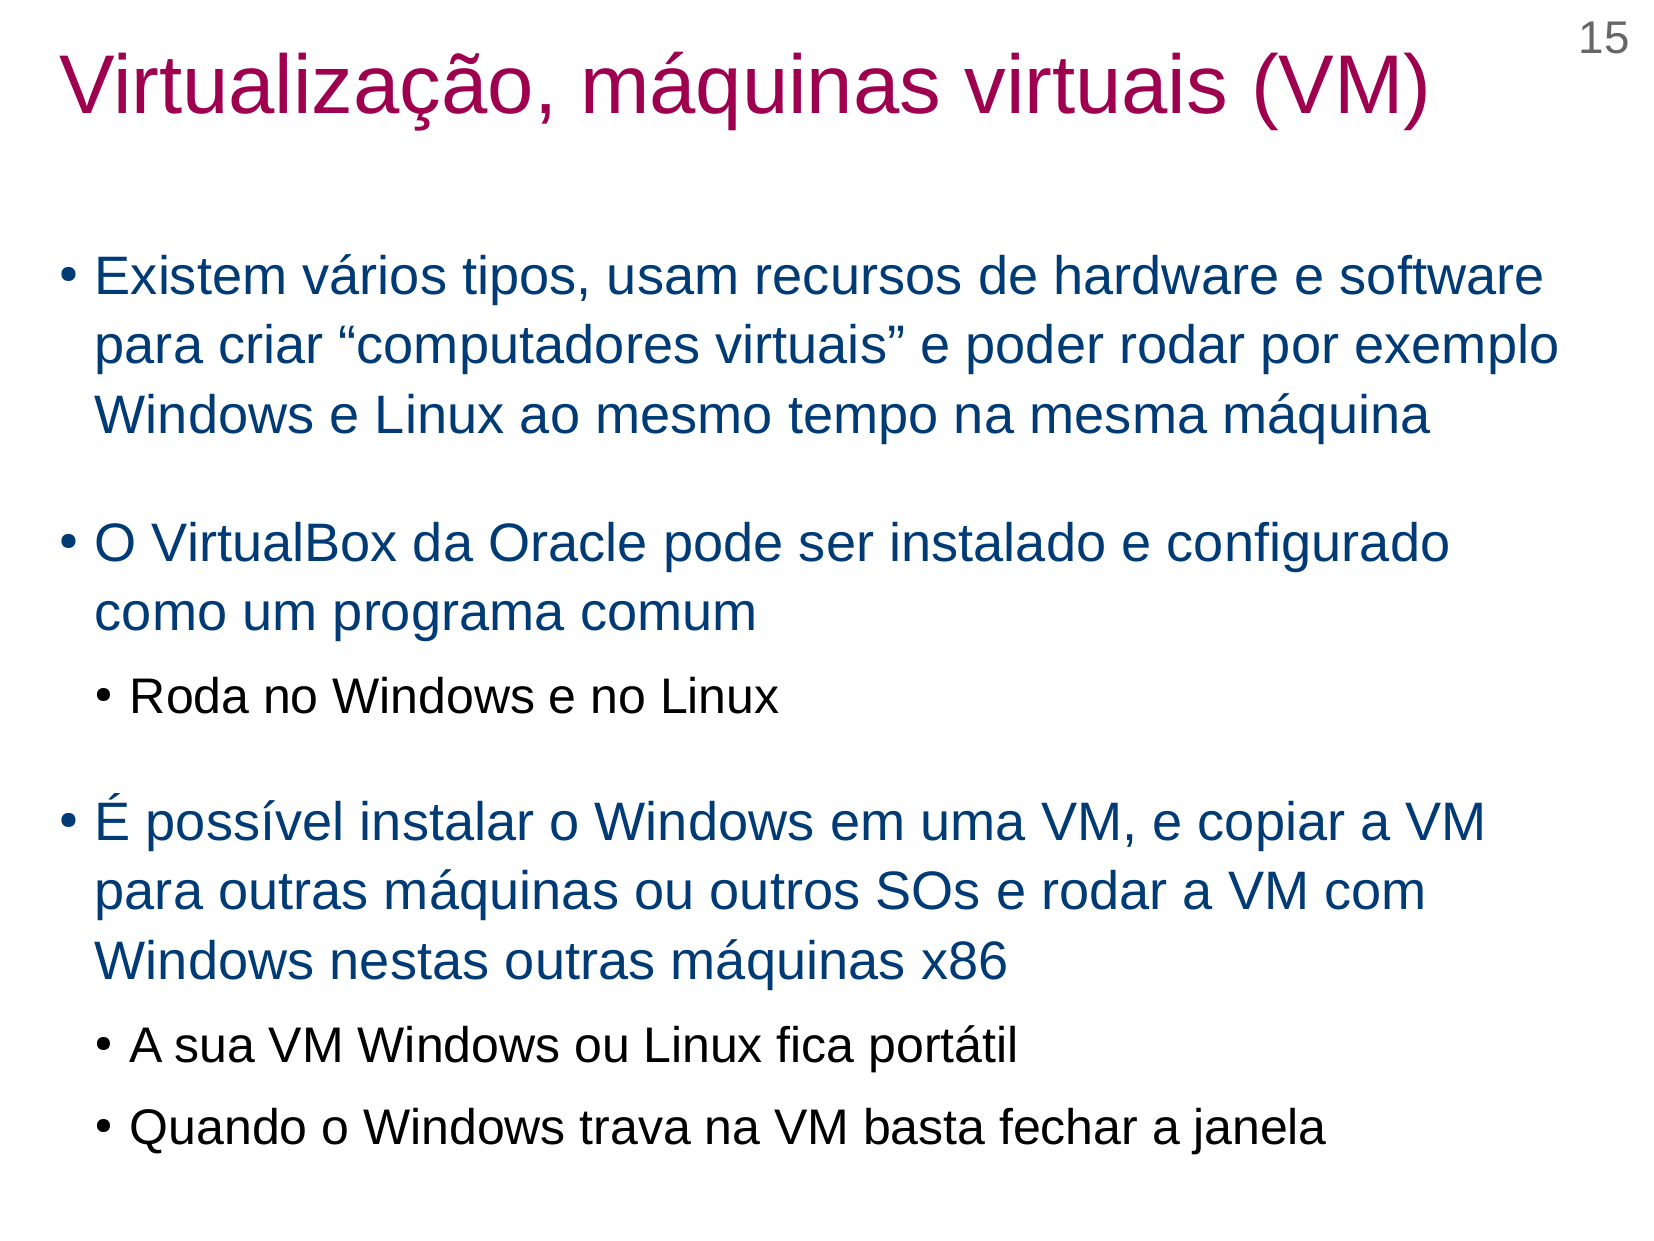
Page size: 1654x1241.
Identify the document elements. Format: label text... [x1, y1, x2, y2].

title Virtualização, máquinas virtuais (VM) [59, 29, 1595, 148]
list Existem vários tipos, usam recursos de hardware e software para criar “computadores virtuais” e poder rodar por exemplo Windows e Linux ao mesmo tempo na mesma máquina O VirtualBox da Oracle pode ser instalado e configurado como um programa comum Roda no Windows e no Linux É possível instalar o Windows em uma VM, e copiar a VM para outras máquinas ou outros SOs e rodar a VM com Windows nestas outras máquinas x86 A sua VM Windows ou Linux fica portátil Quando o Windows trava na VM basta fechar a janela [59, 236, 1595, 1211]
